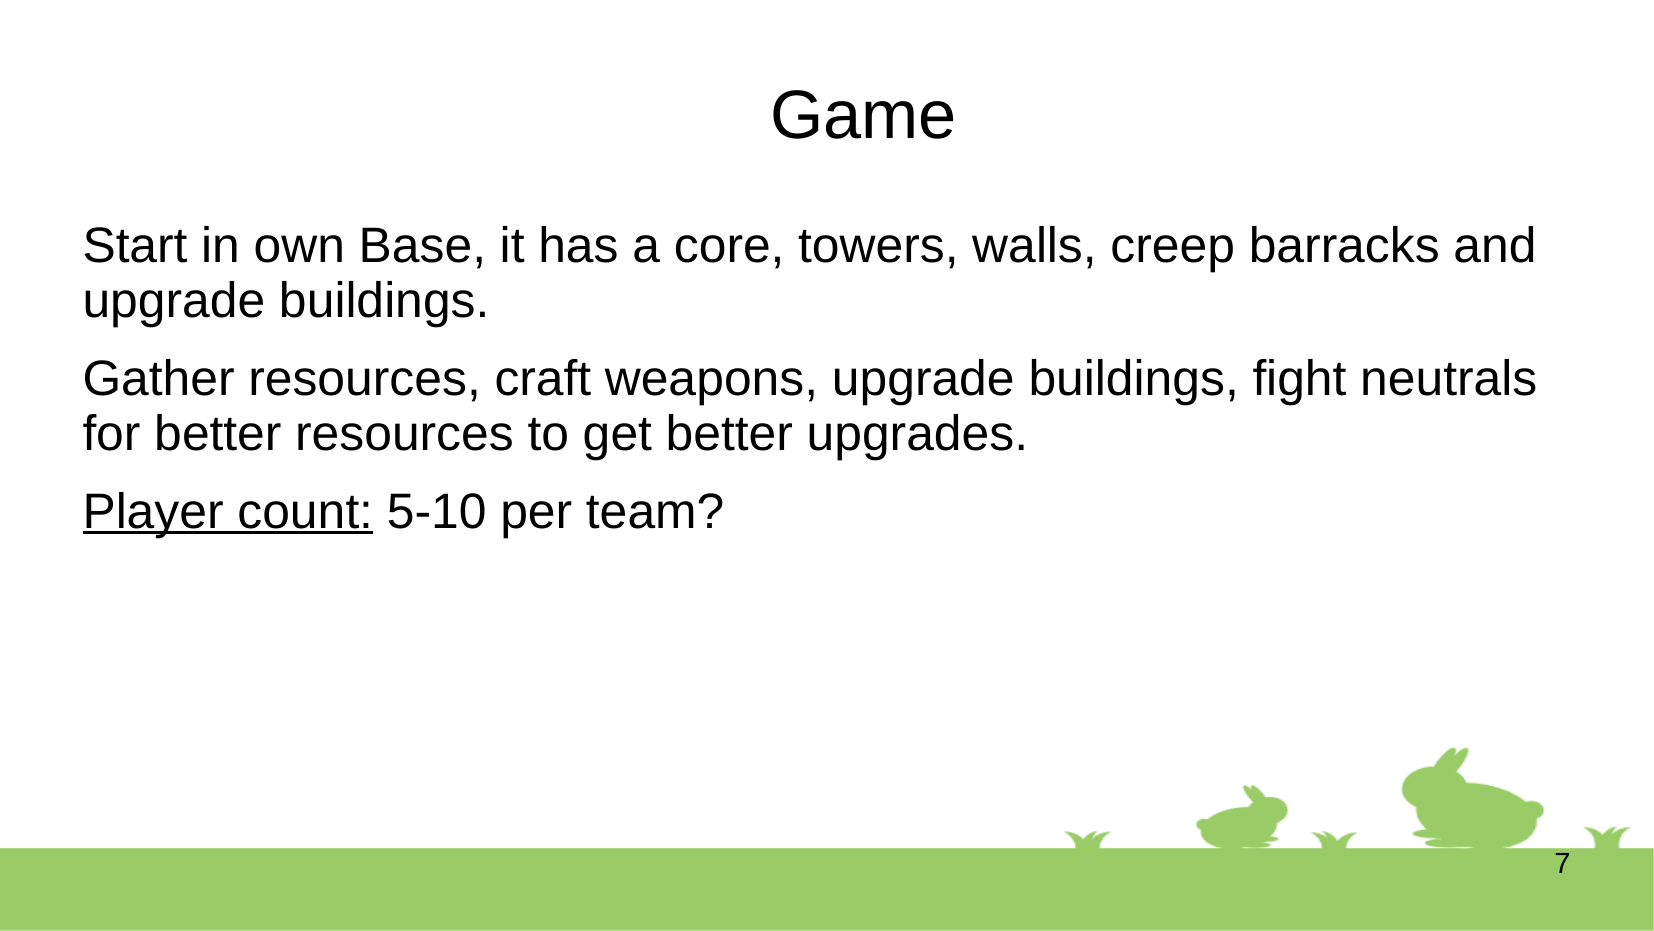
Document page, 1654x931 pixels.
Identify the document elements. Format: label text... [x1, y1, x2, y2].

title Game [82, 36, 1571, 193]
picture [0, 0, 1654, 931]
list Start in own Base, it has a core, towers, walls, creep barracks and upgrade buildings. Gather resources, craft weapons, upgrade buildings, fight neutrals for better resources to get better upgrades. Player count: 5-10 per team? [82, 217, 1571, 757]
